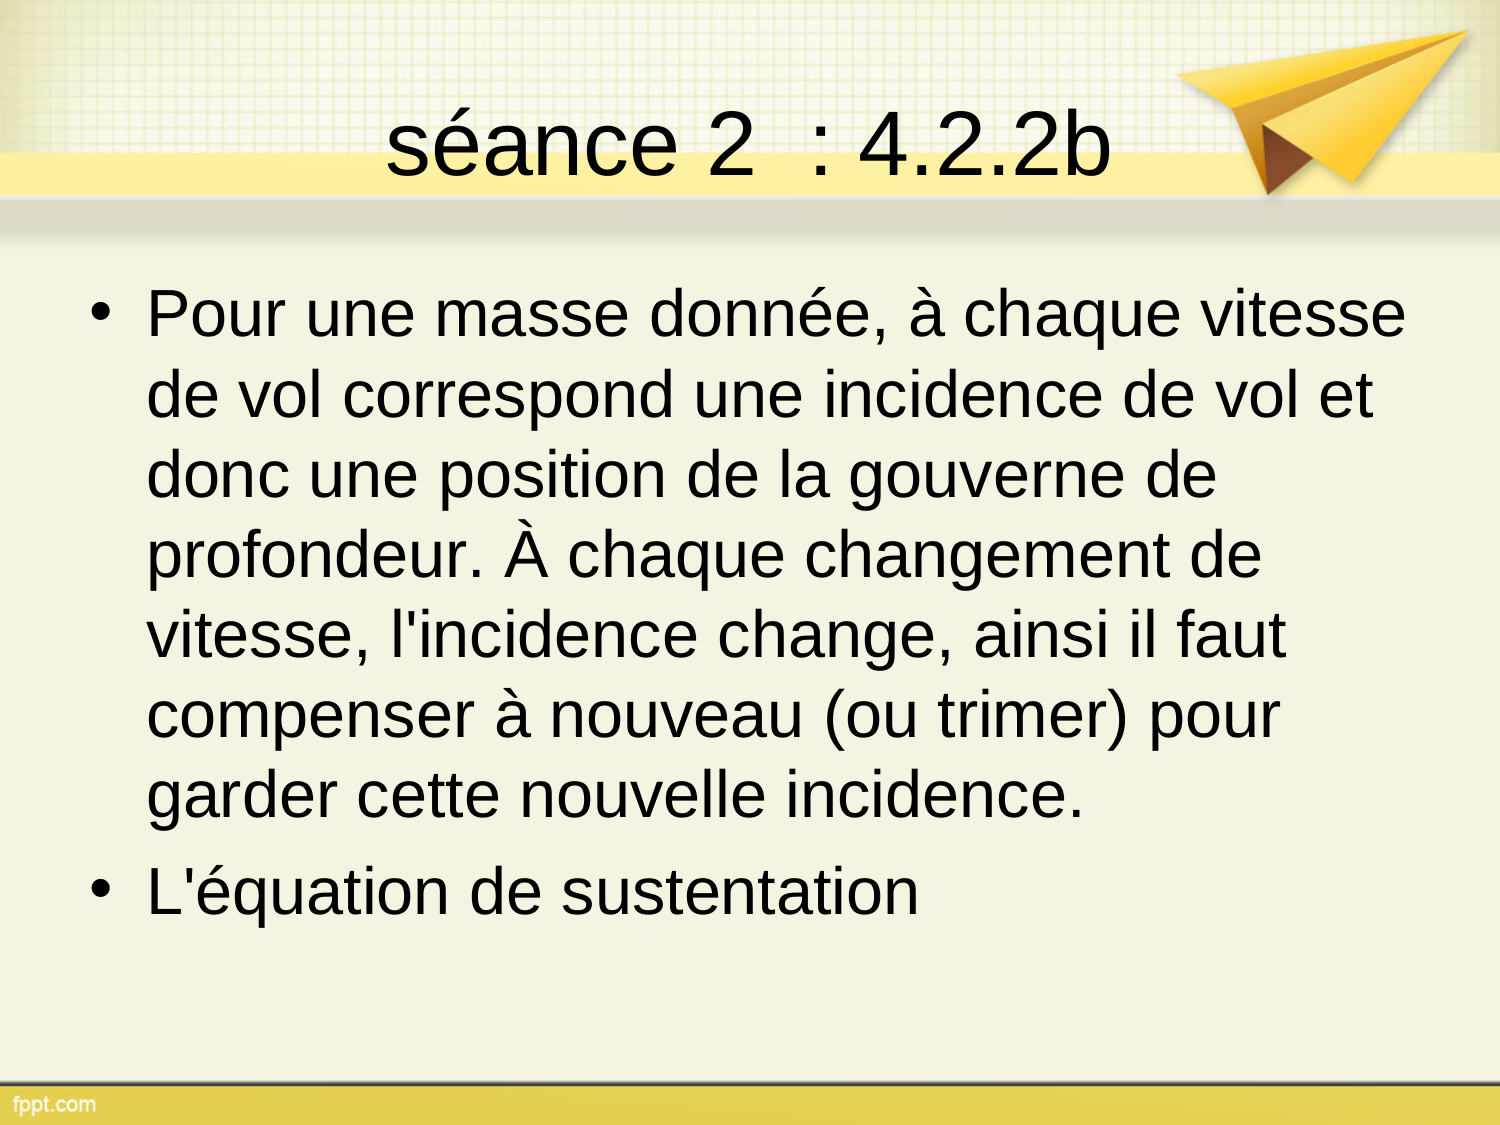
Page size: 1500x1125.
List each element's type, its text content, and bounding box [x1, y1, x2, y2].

picture [0, 0, 1500, 1125]
title séance 2 : 4.2.2b [75, 45, 1426, 233]
list Pour une masse donnée, à chaque vitesse de vol correspond une incidence de vol et donc une position de la gouverne de profondeur. À chaque changement de vitesse, l'incidence change, ainsi il faut compenser à nouveau (ou trimer) pour garder cette nouvelle incidence. L'équation de sustentation [75, 262, 1426, 1005]
